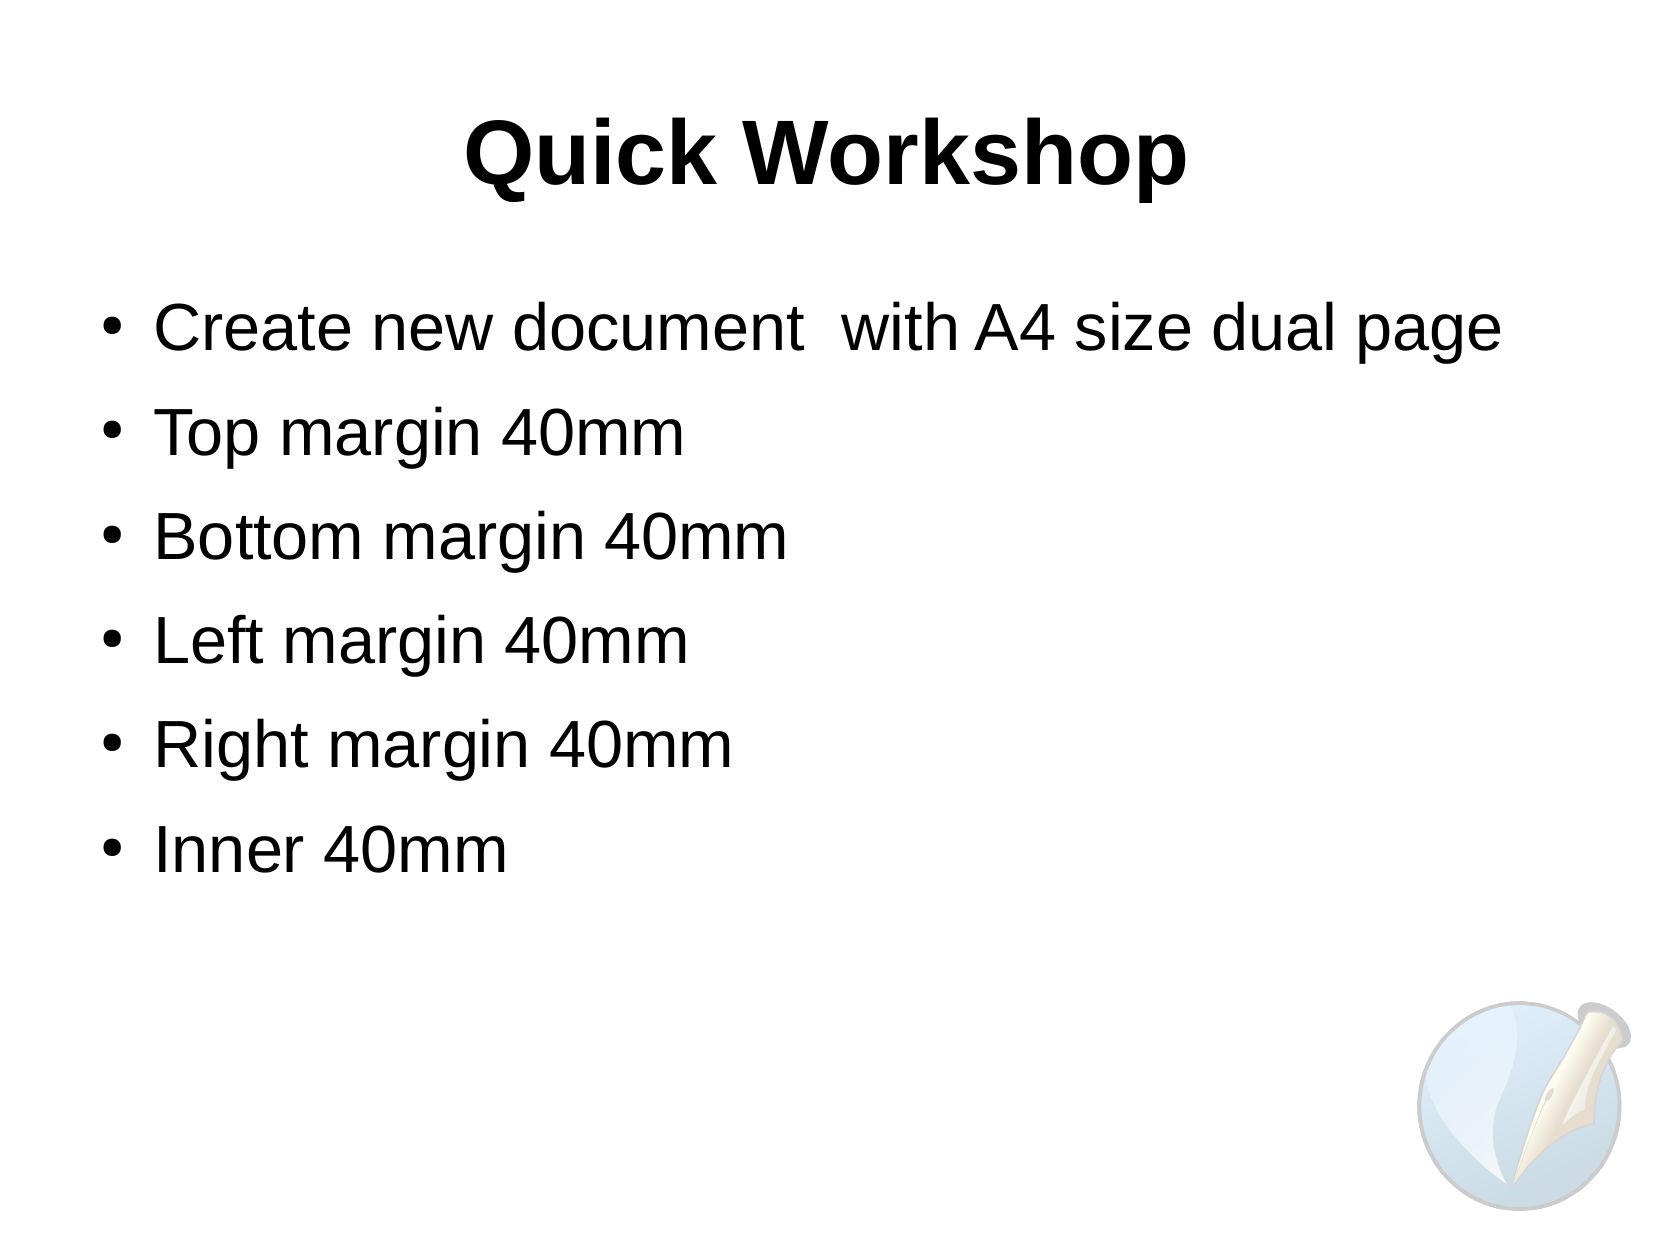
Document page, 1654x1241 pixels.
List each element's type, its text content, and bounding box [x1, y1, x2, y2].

list Create new document with A4 size dual page Top margin 40mm Bottom margin 40mm Left margin 40mm Right margin 40mm Inner 40mm [82, 290, 1571, 1109]
title Quick Workshop [82, 56, 1571, 250]
